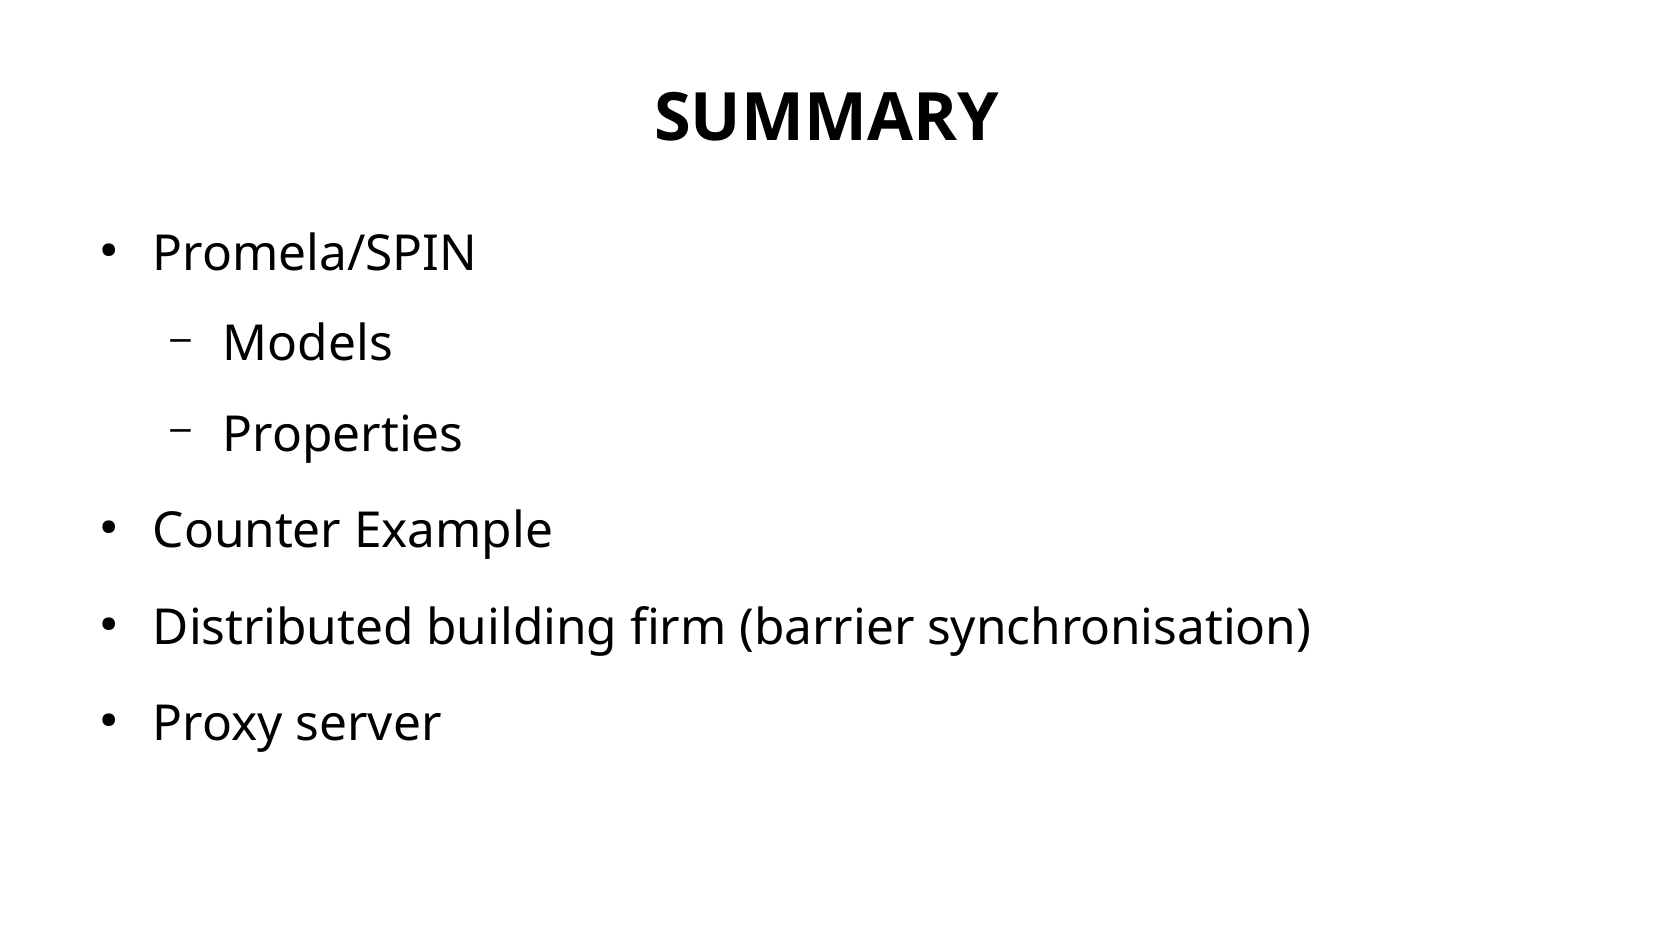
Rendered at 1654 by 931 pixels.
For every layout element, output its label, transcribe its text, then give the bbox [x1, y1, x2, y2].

title SUMMARY [82, 36, 1571, 193]
list Promela/SPIN Models Properties Counter Example Distributed building firm (barrier synchronisation) Proxy server [82, 217, 1571, 757]
